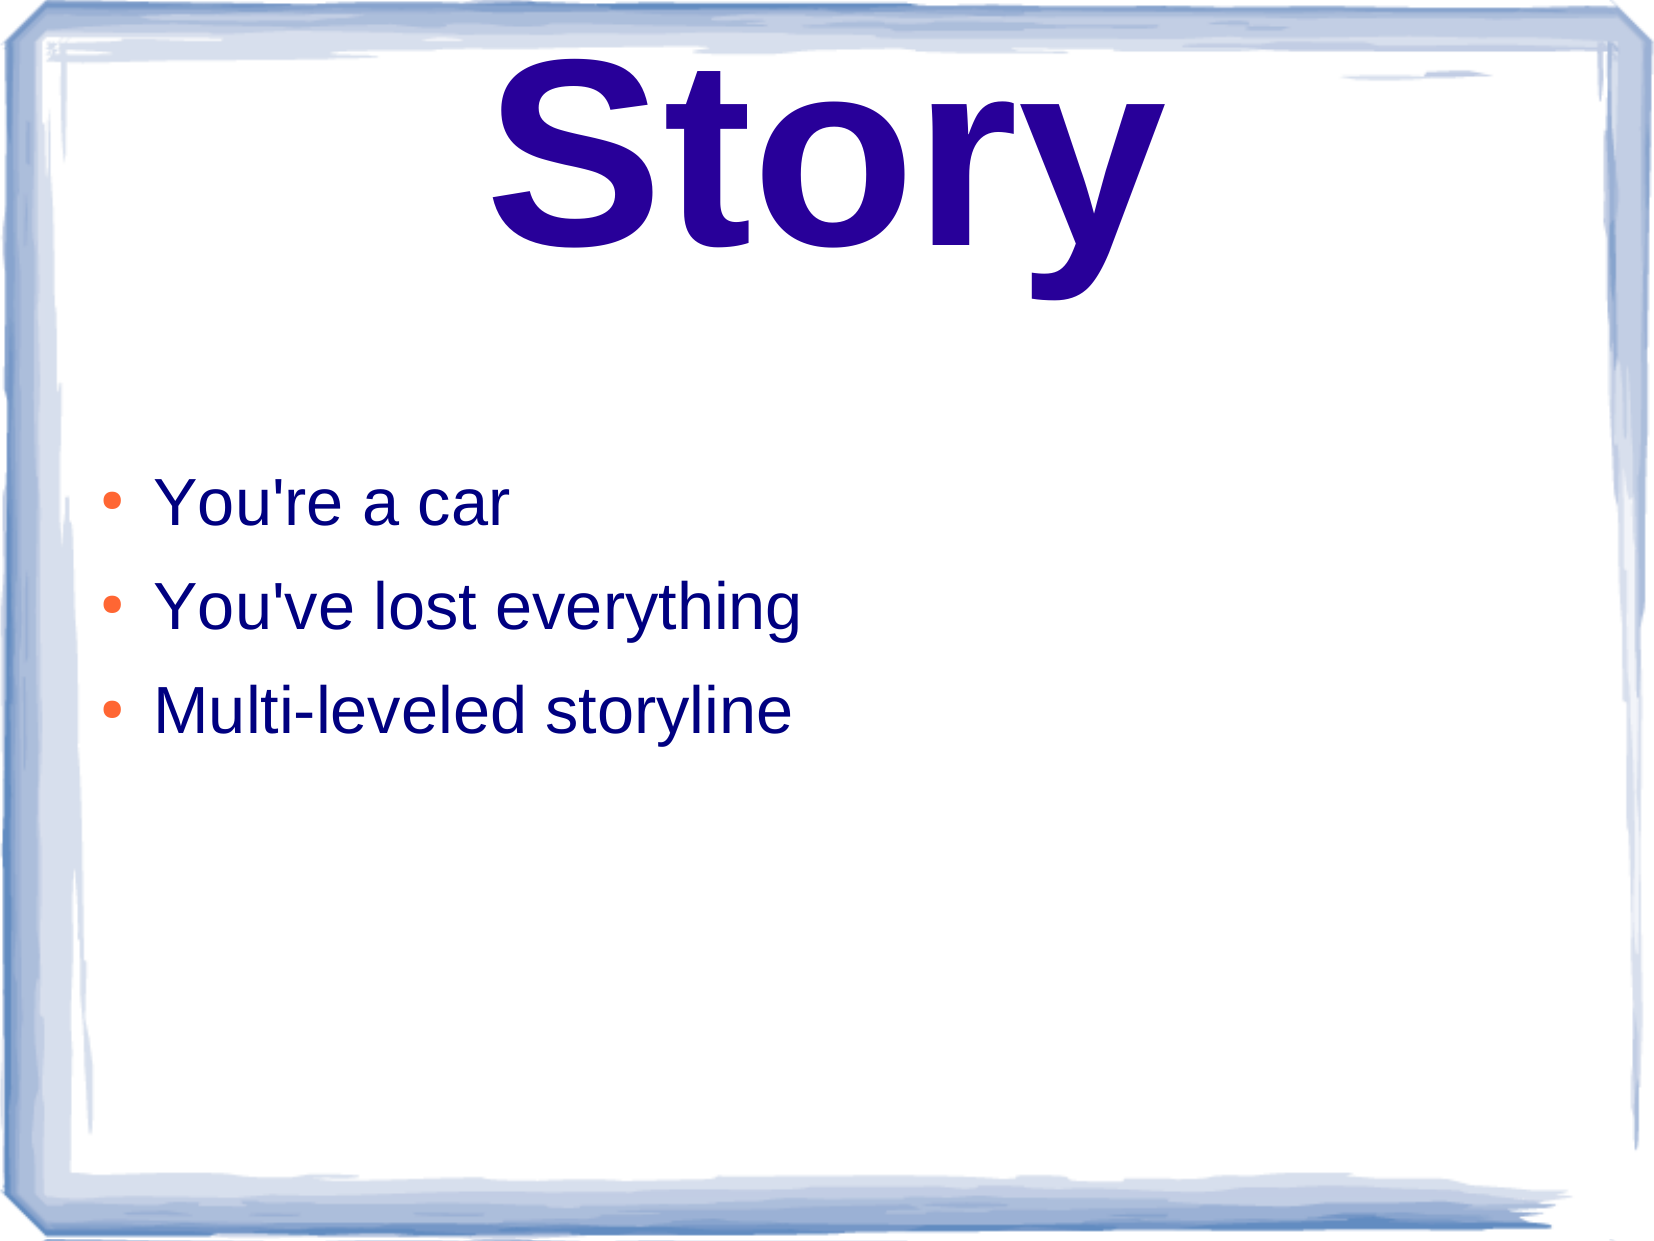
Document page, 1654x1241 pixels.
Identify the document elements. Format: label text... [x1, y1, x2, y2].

title Story [82, 3, 1571, 303]
list You're a car You've lost everything Multi-leveled storyline [82, 465, 1538, 1185]
picture [0, 0, 1654, 1241]
